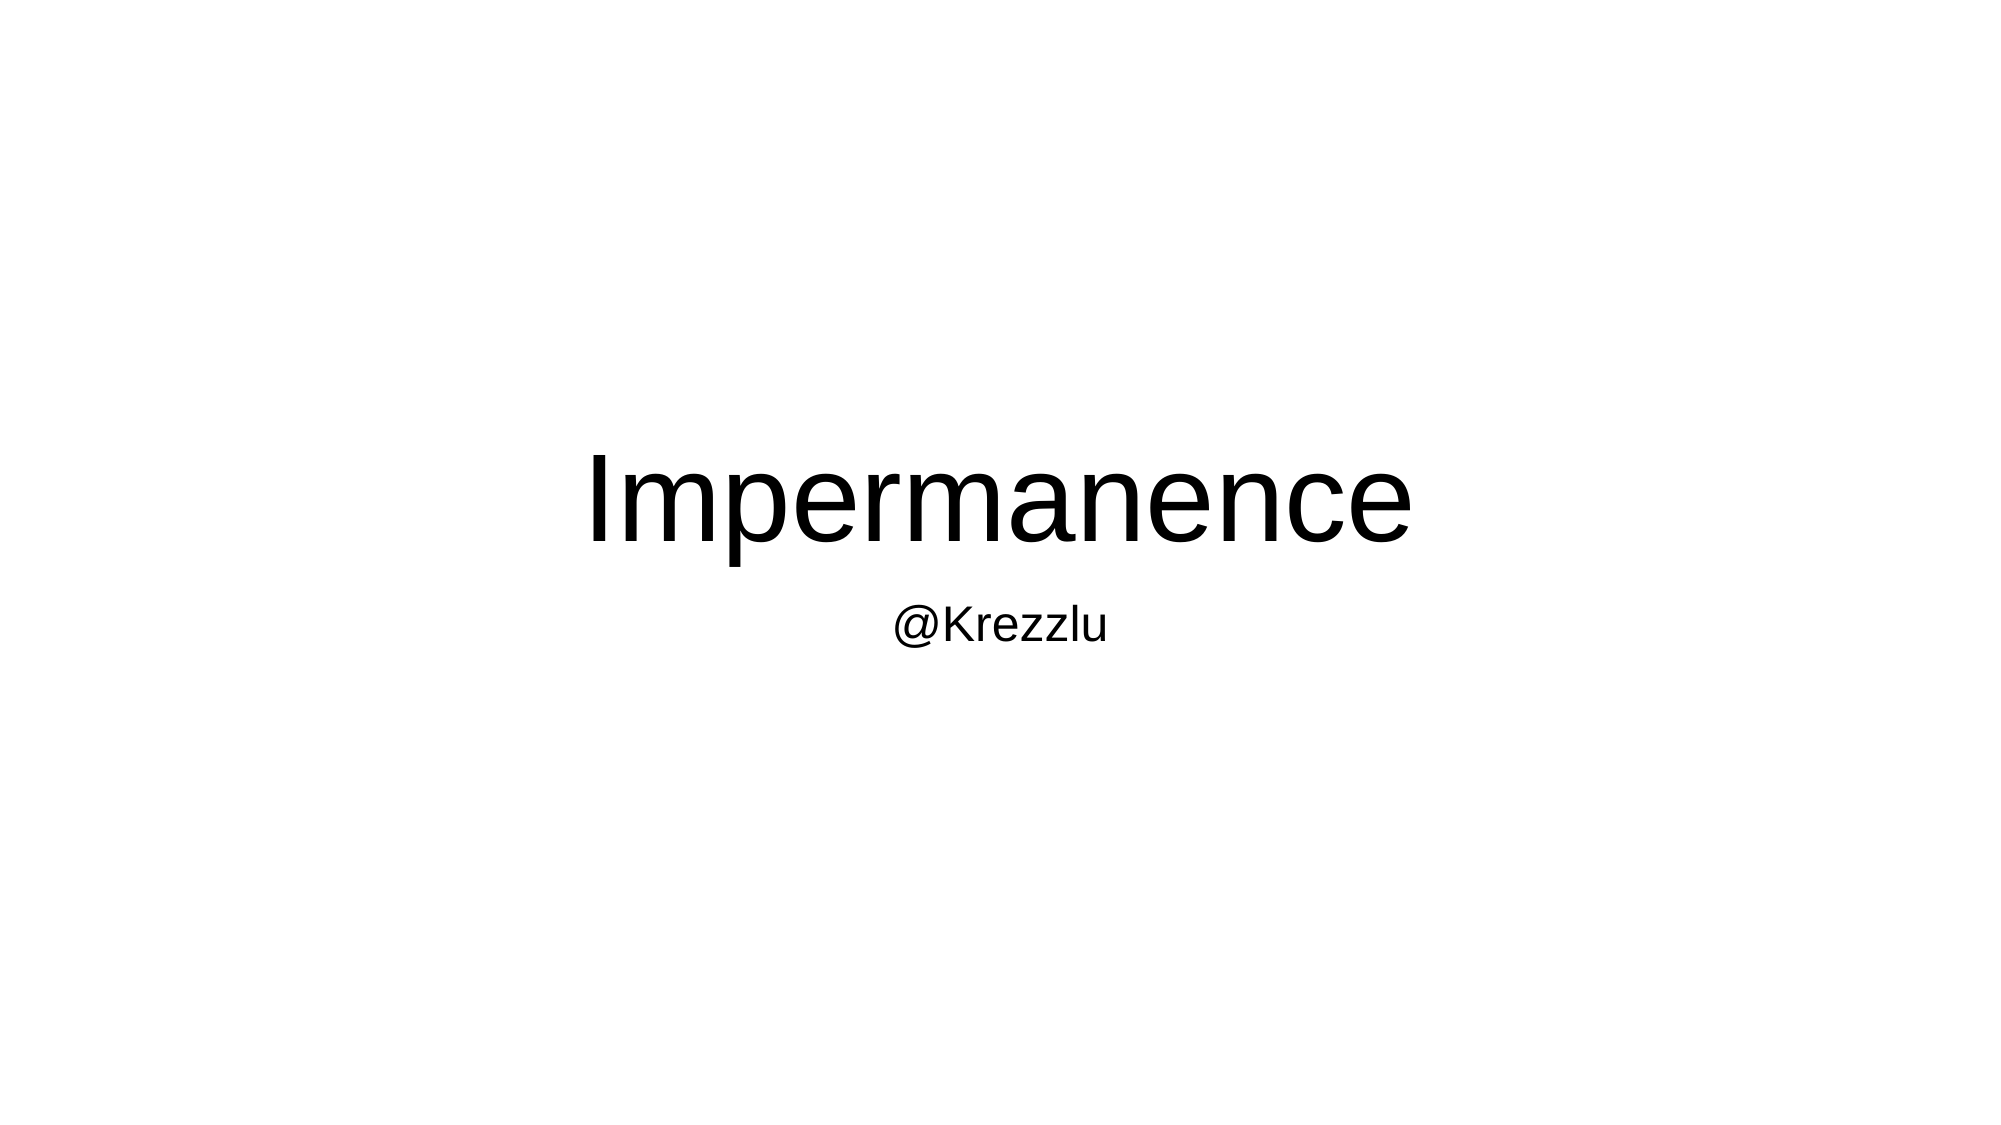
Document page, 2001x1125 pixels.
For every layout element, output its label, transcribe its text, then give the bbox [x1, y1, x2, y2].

title Impermanence [249, 184, 1750, 576]
subtitle @Krezzlu [249, 590, 1750, 863]
